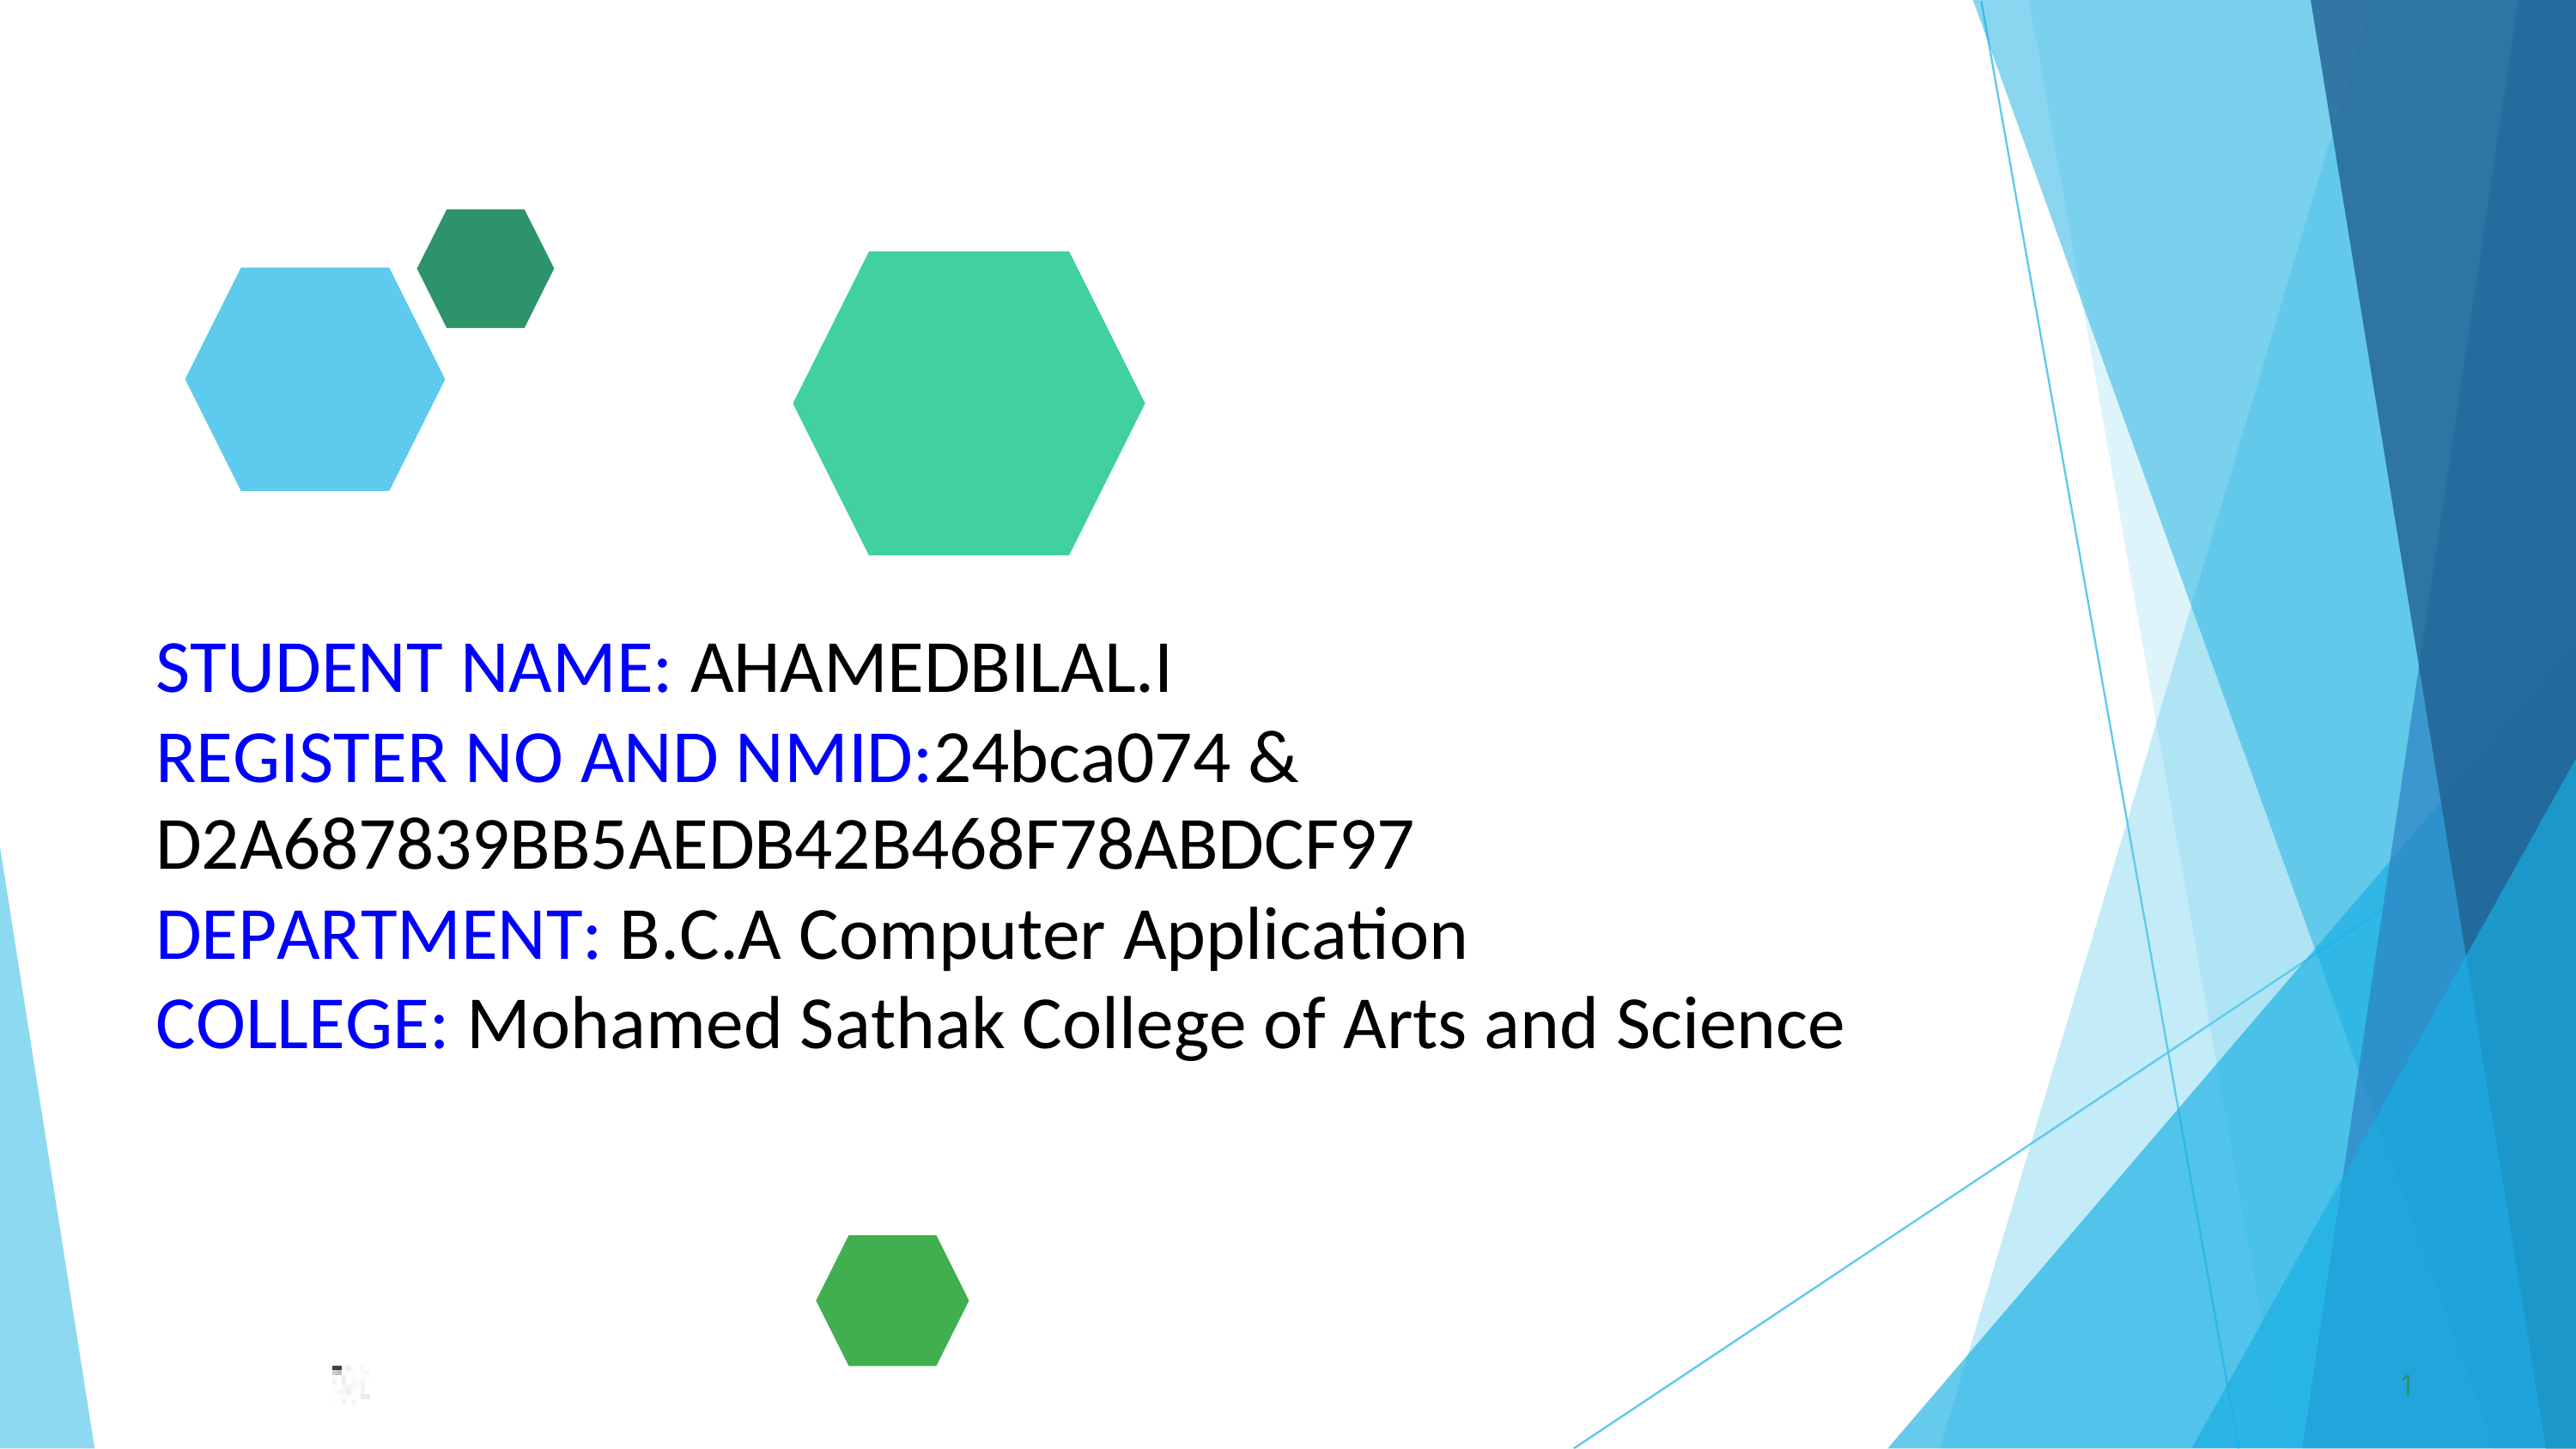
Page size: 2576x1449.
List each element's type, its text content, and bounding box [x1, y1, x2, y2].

text_box [2377, 1367, 2422, 1405]
text_box STUDENT NAME: AHAMEDBILAL.I REGISTER NO AND NMID:24bca074 & D2A687839BB5AEDB42B468F78ABDCF97 DEPARTMENT: B.C.A Computer Application COLLEGE: Mohamed Sathak College of Arts and Science [154, 612, 1848, 1066]
